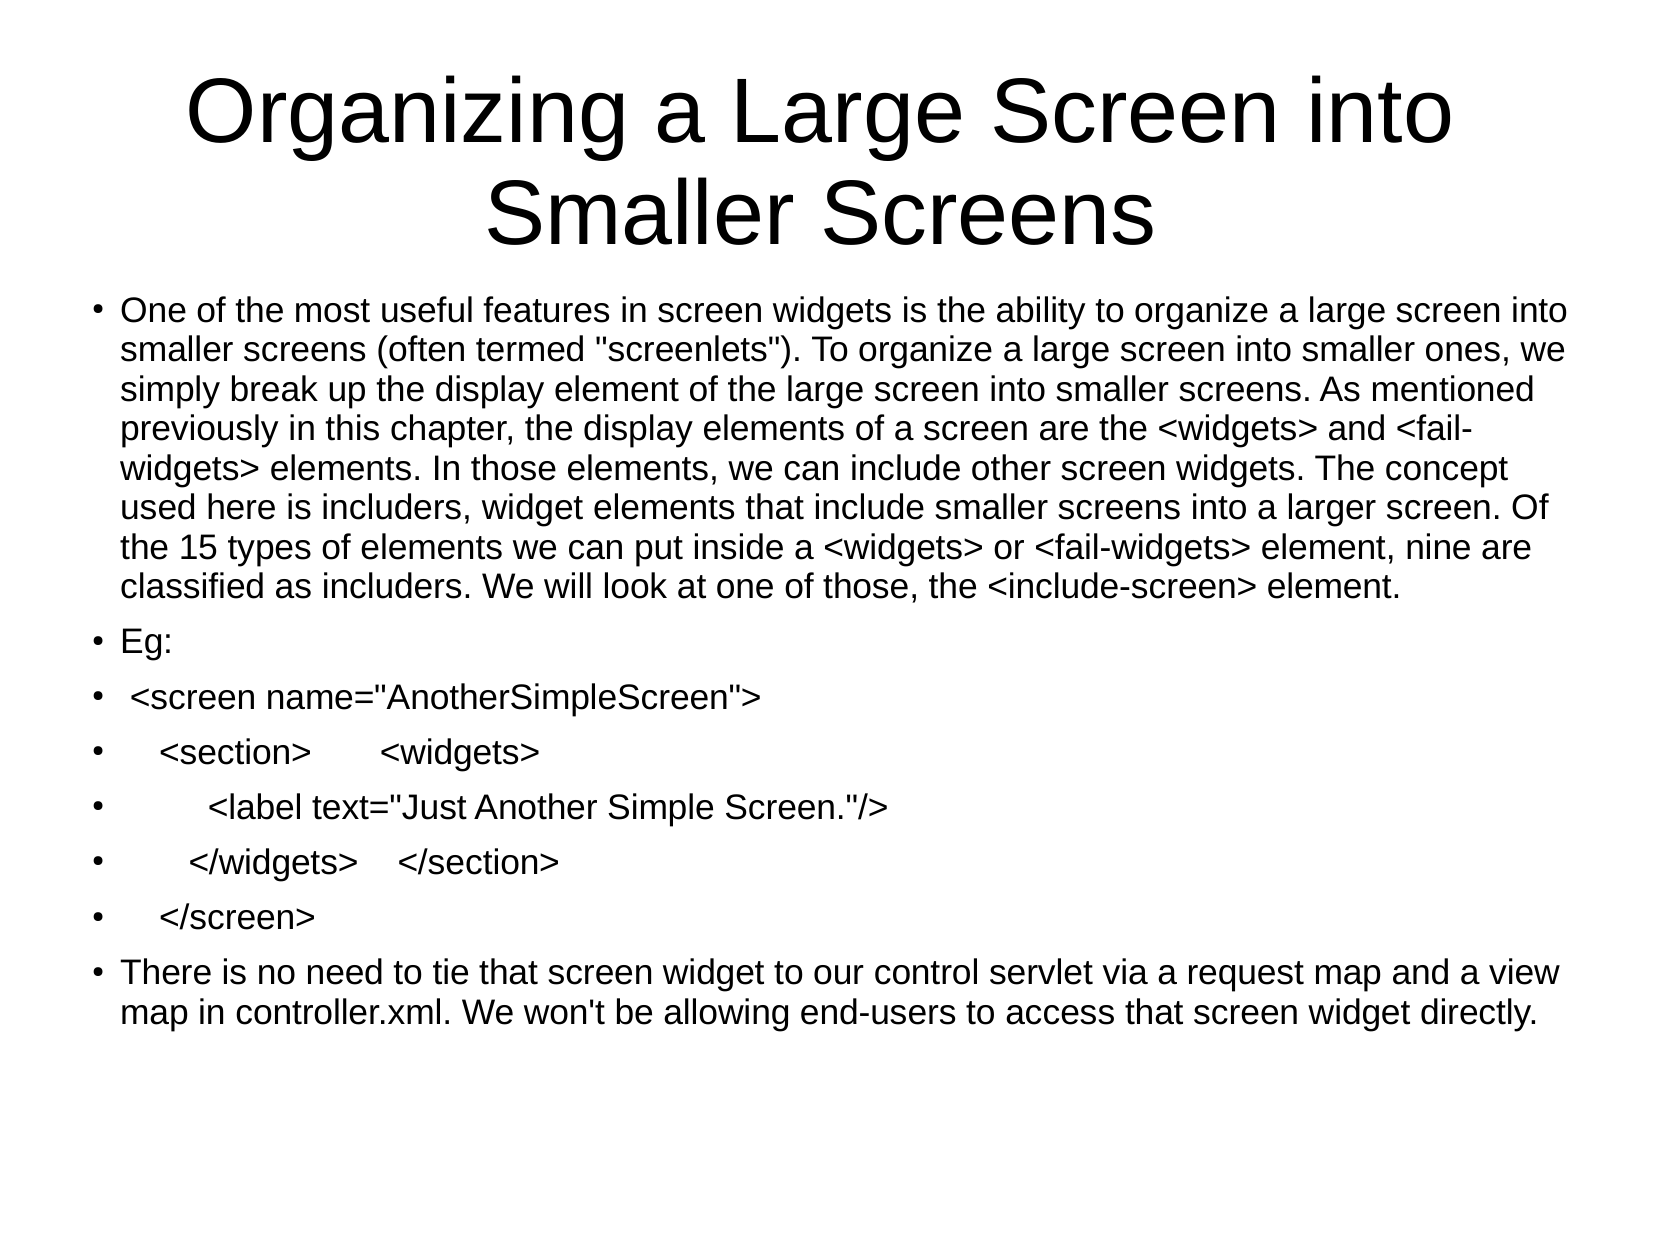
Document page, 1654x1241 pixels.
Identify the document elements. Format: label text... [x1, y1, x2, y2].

list One of the most useful features in screen widgets is the ability to organize a large screen into smaller screens (often termed "screenlets"). To organize a large screen into smaller ones, we simply break up the display element of the large screen into smaller screens. As mentioned previously in this chapter, the display elements of a screen are the <widgets> and <fail-widgets> elements. In those elements, we can include other screen widgets. The concept used here is includers, widget elements that include smaller screens into a larger screen. Of the 15 types of elements we can put inside a <widgets> or <fail-widgets> element, nine are classified as includers. We will look at one of those, the <include-screen> element. Eg: <screen name="AnotherSimpleScreen"> <section> <widgets> <label text="Just Another Simple Screen."/> </widgets> </section> </screen> There is no need to tie that screen widget to our control servlet via a request map and a view map in controller.xml. We won't be allowing end-users to access that screen widget directly. [82, 290, 1571, 1109]
title Organizing a Large Screen into Smaller Screens [76, 42, 1565, 384]
